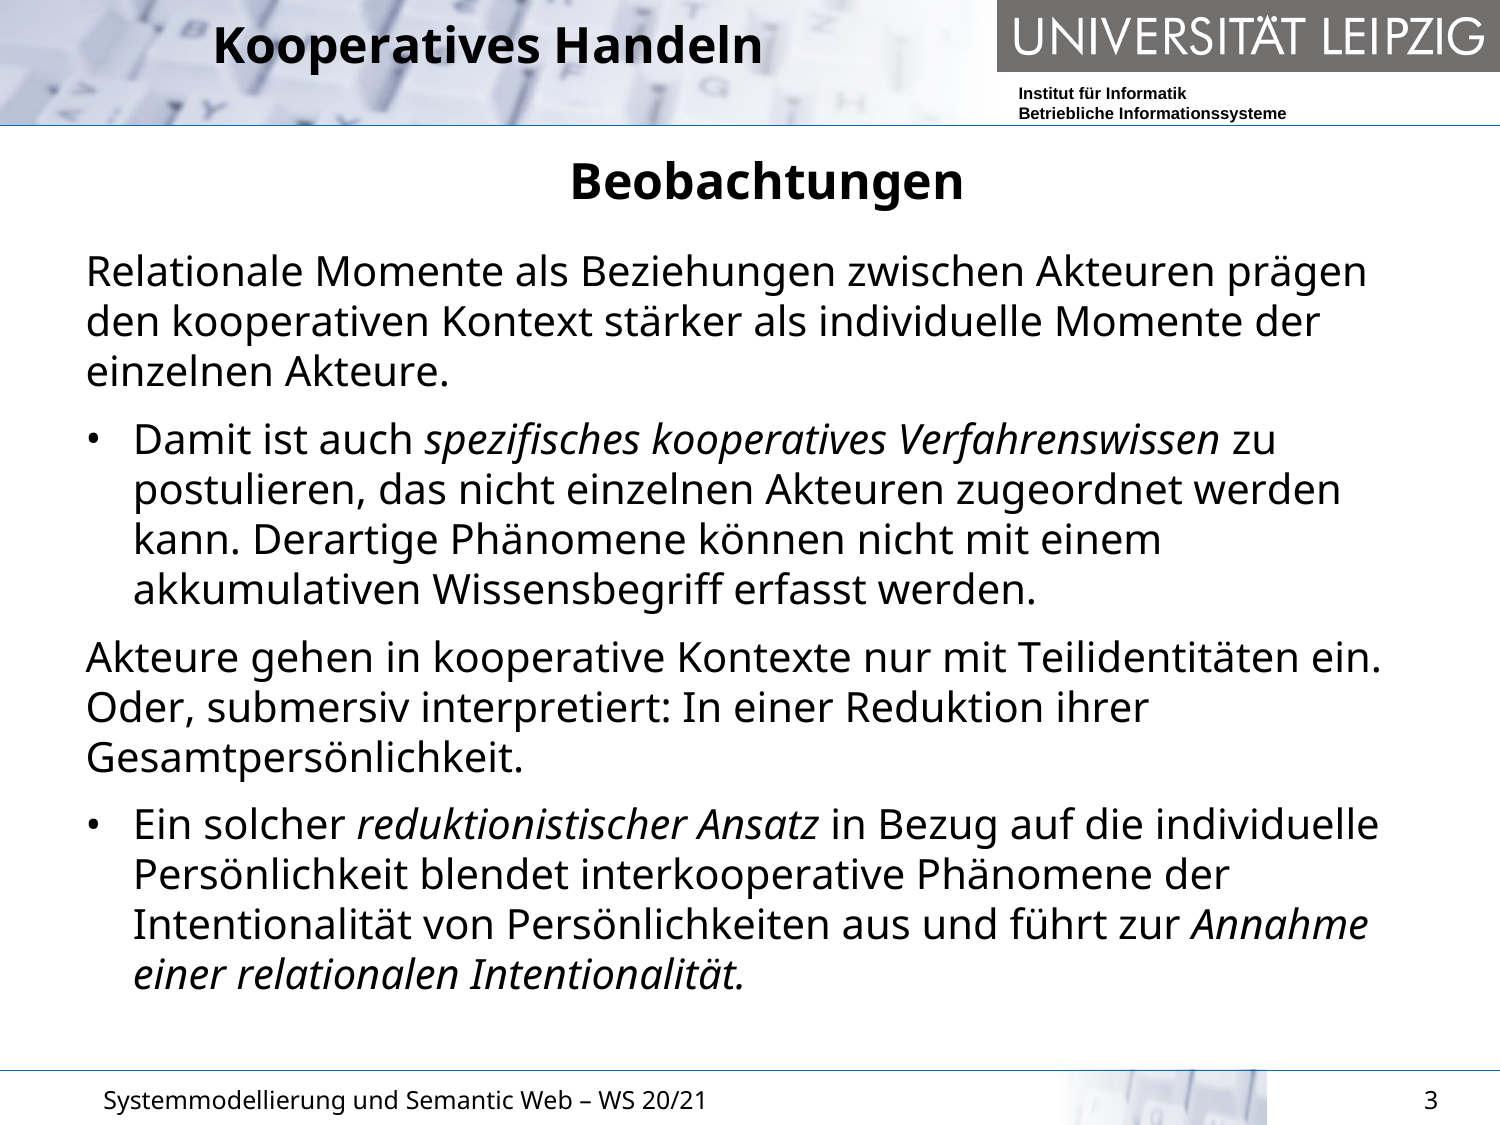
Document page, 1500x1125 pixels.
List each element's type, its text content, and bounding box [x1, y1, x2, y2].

text_box Beobachtungen Relationale Momente als Beziehungen zwischen Akteuren prägen den kooperativen Kontext stärker als individuelle Momente der einzelnen Akteure. Damit ist auch spezifisches kooperatives Verfahrenswissen zu postulieren, das nicht einzelnen Akteuren zugeordnet werden kann. Derartige Phänomene können nicht mit einem akkumulativen Wissensbegriff erfasst werden. Akteure gehen in kooperative Kontexte nur mit Teilidentitäten ein. Oder, submersiv interpretiert: In einer Reduktion ihrer Gesamtpersönlichkeit. Ein solcher reduktionistischer Ansatz in Bezug auf die individuelle Persönlichkeit blendet interkooperative Phänomene der Intentionalität von Persönlichkeiten aus und führt zur Annahme einer relationalen Intentionalität. [70, 141, 1465, 1007]
picture [0, 0, 1500, 125]
text_box Kooperatives Handeln [197, 5, 780, 81]
picture [1057, 1071, 1267, 1125]
